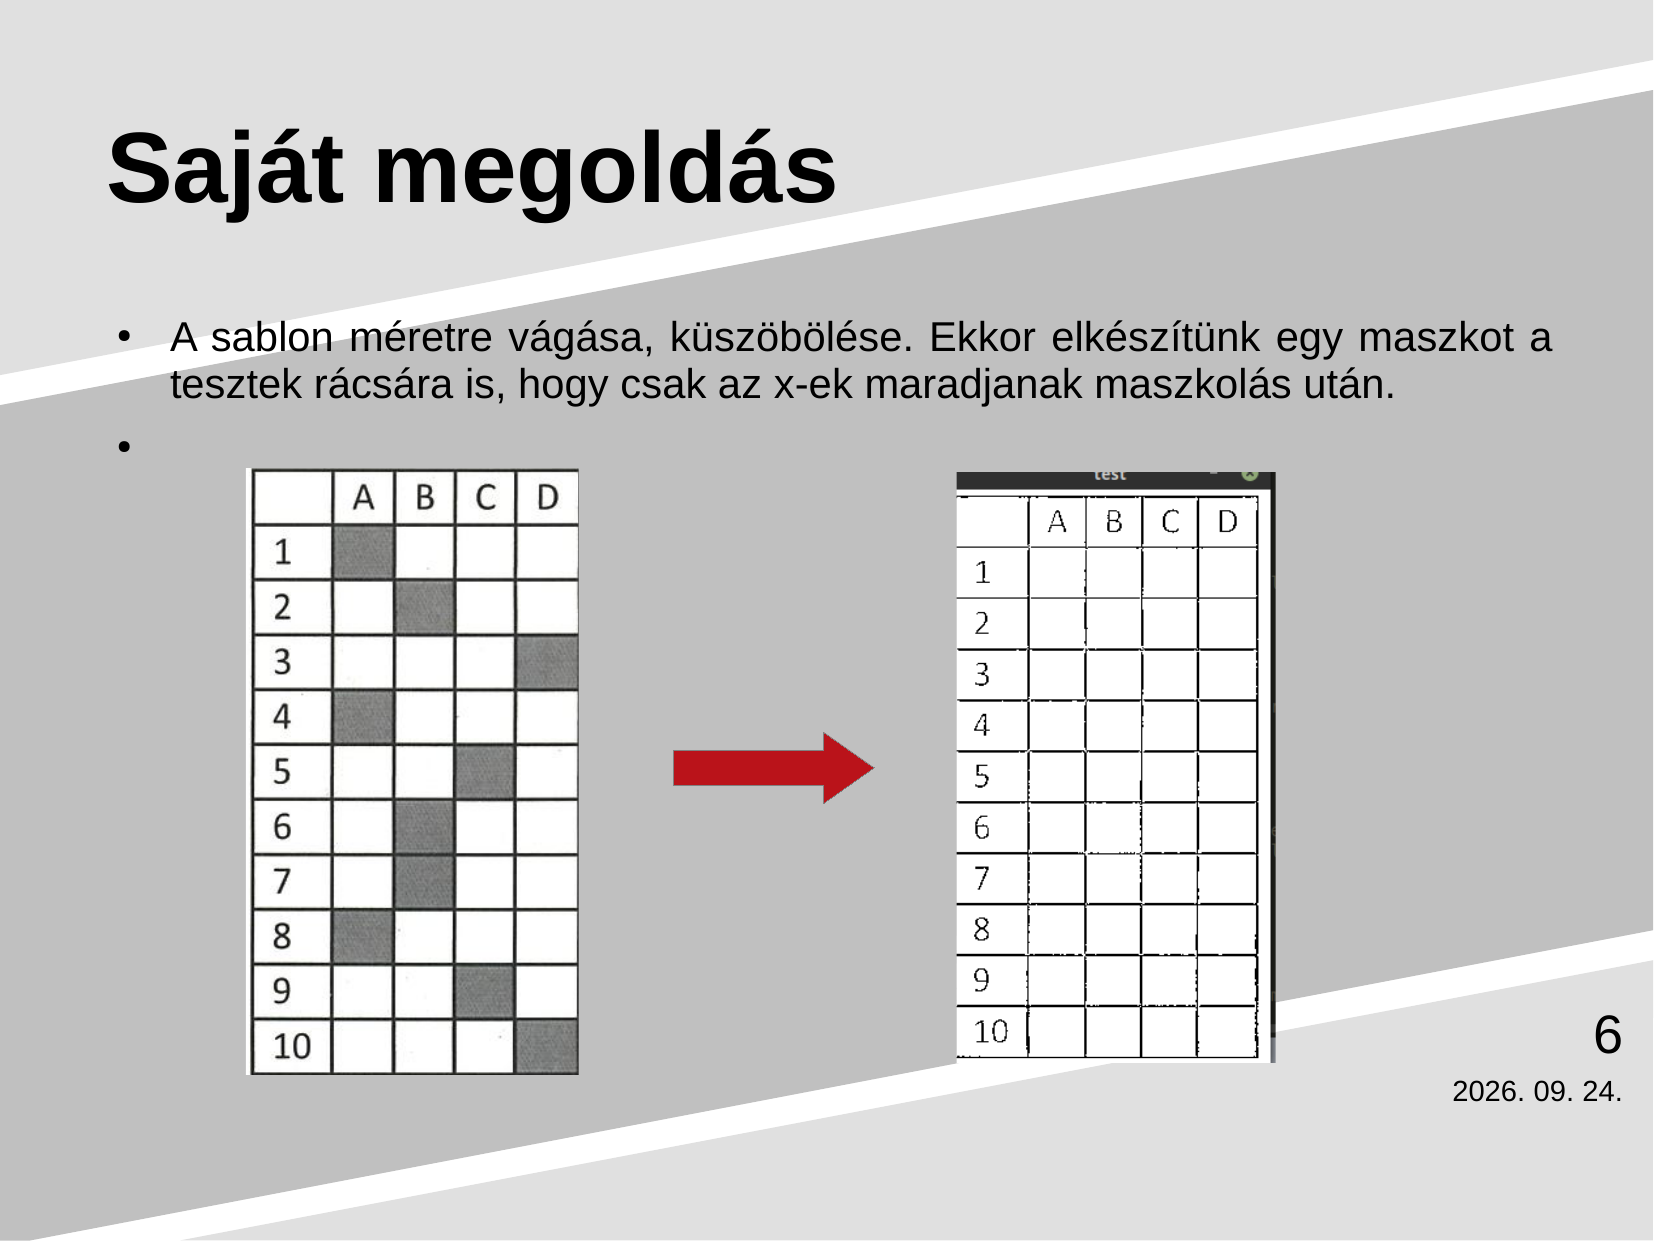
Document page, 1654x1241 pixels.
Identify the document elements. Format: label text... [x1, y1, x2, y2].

picture [245, 468, 579, 1075]
title Saját megoldás [106, 64, 1595, 272]
picture [956, 472, 1276, 1063]
list A sablon méretre vágása, küszöbölése. Ekkor elkészítünk egy maszkot a tesztek rácsára is, hogy csak az x-ek maradjanak maszkolás után. [99, 313, 1554, 1034]
text_box [673, 732, 875, 804]
